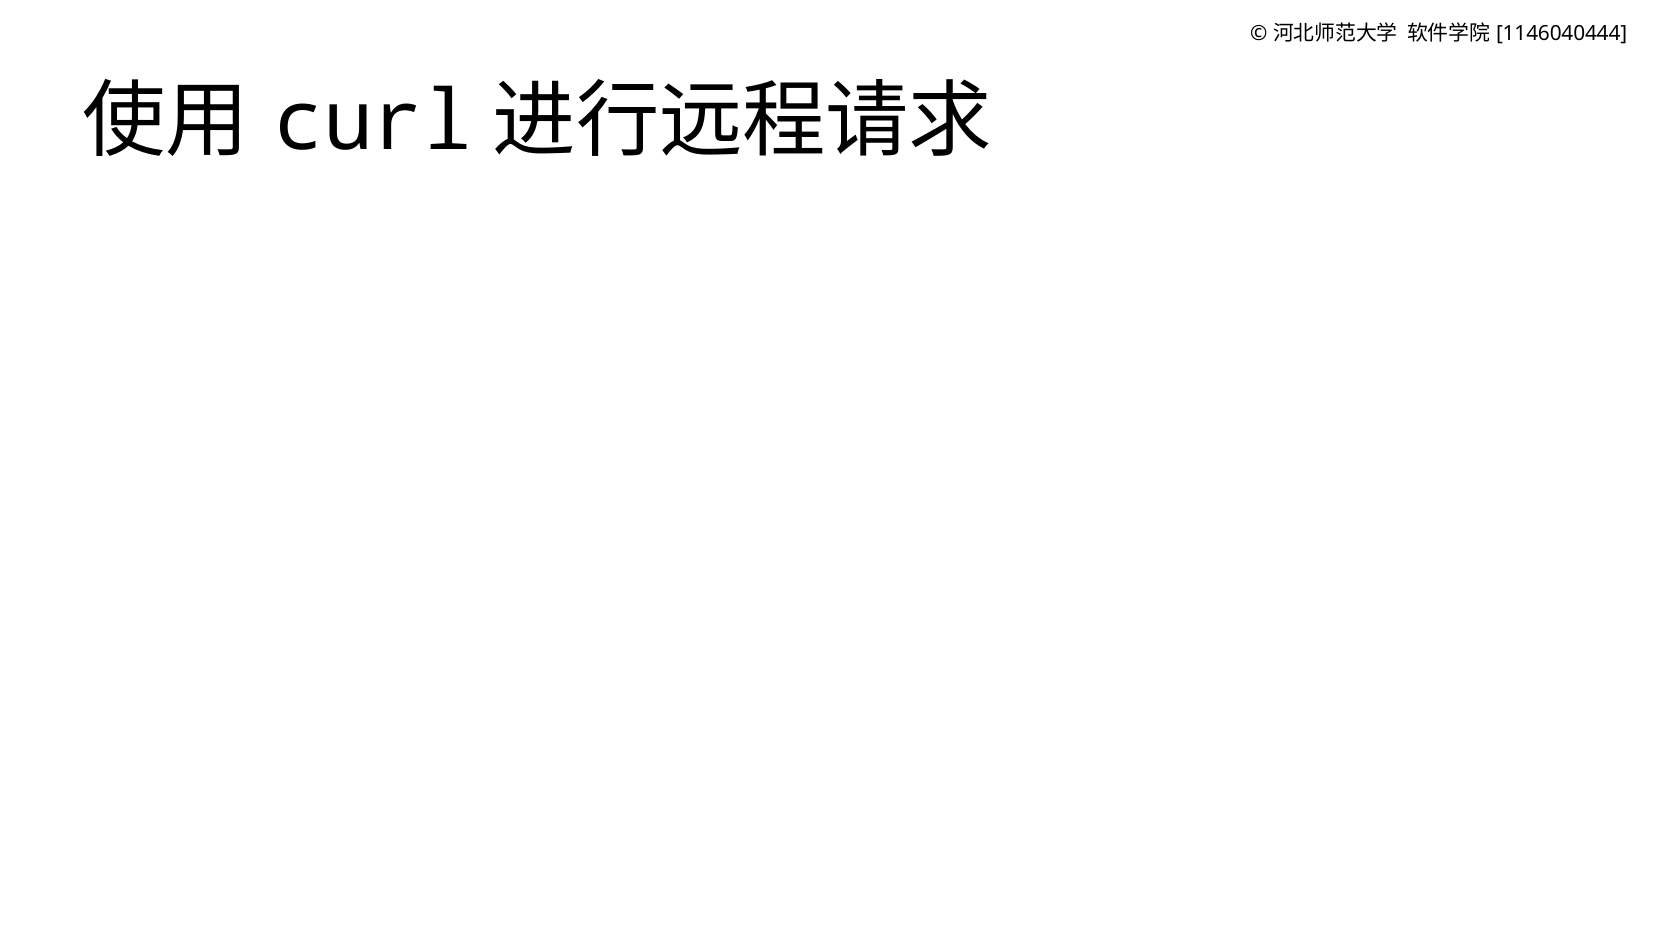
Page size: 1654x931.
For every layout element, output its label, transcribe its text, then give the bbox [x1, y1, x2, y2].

title 使用curl进行远程请求 [82, 37, 1571, 189]
